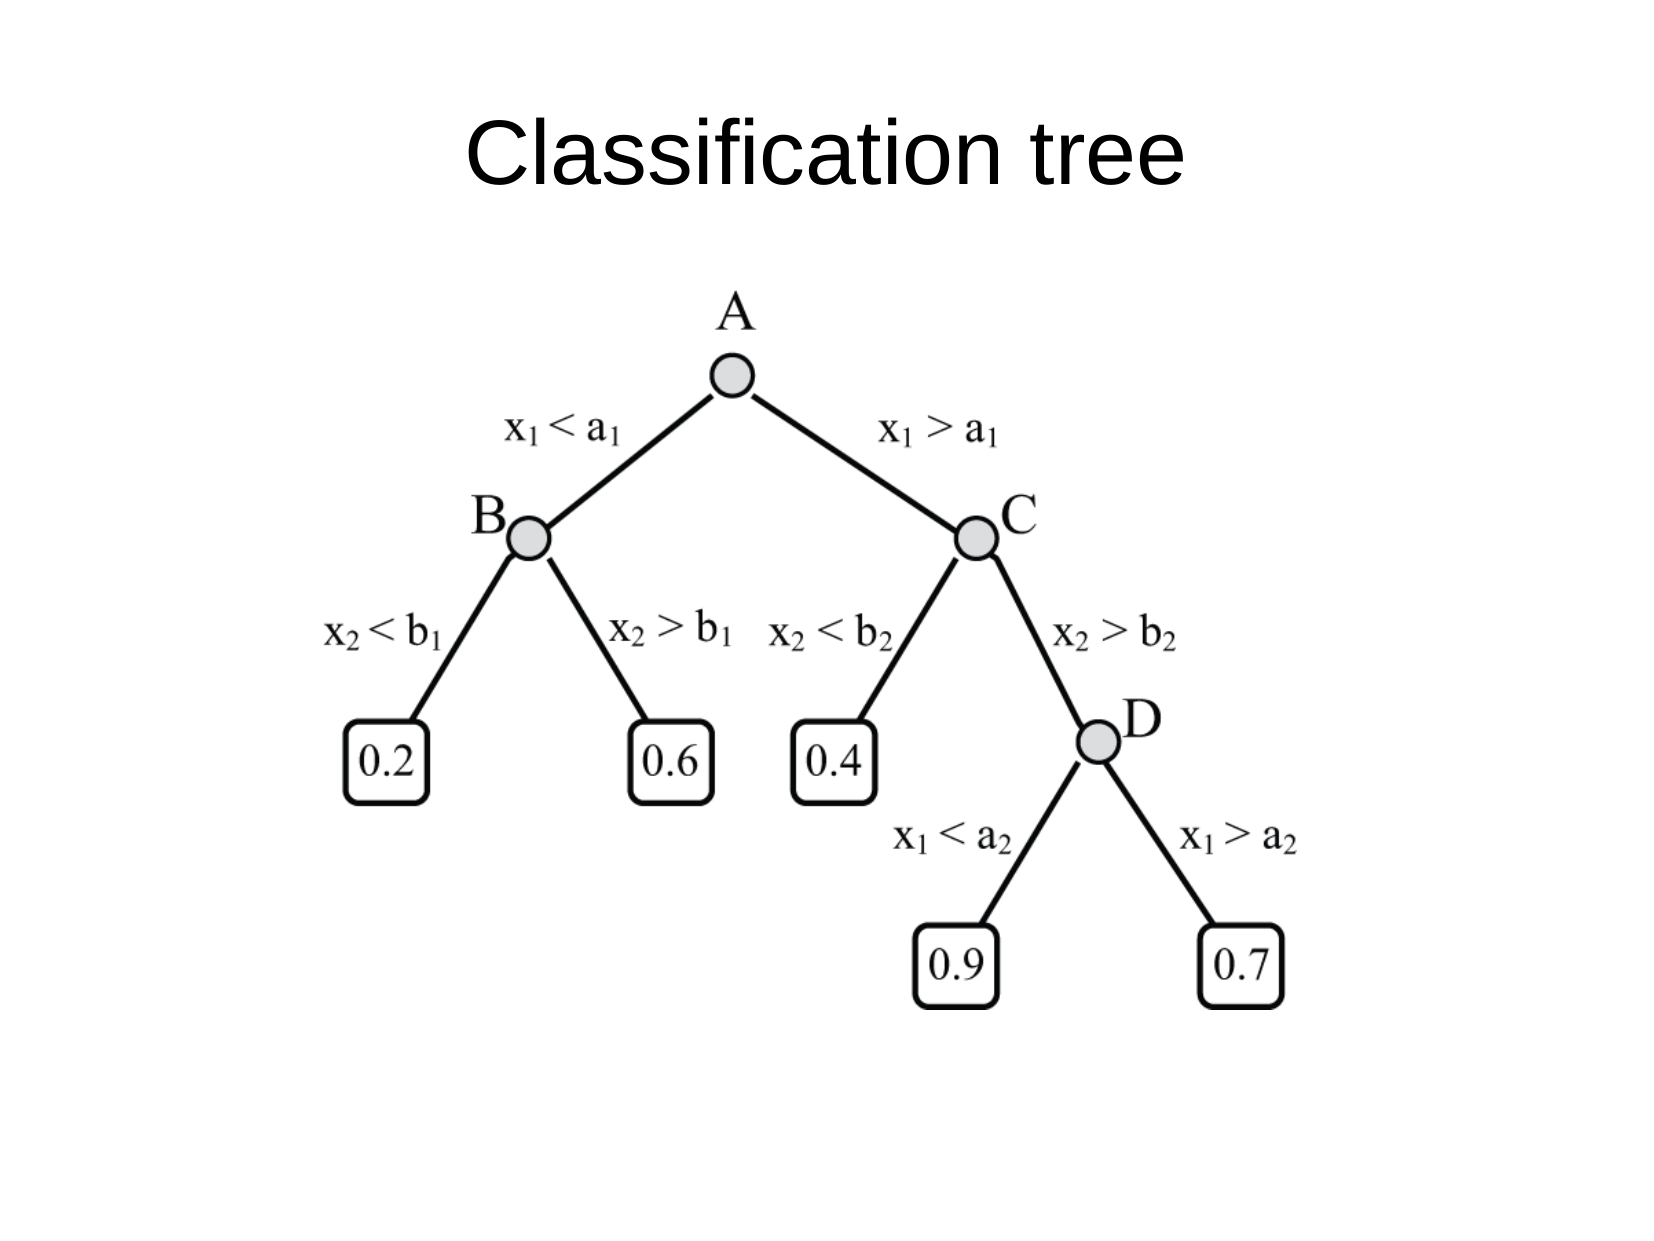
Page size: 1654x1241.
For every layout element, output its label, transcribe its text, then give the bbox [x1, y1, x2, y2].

picture [323, 290, 1297, 1010]
title Classification tree [82, 49, 1571, 257]
